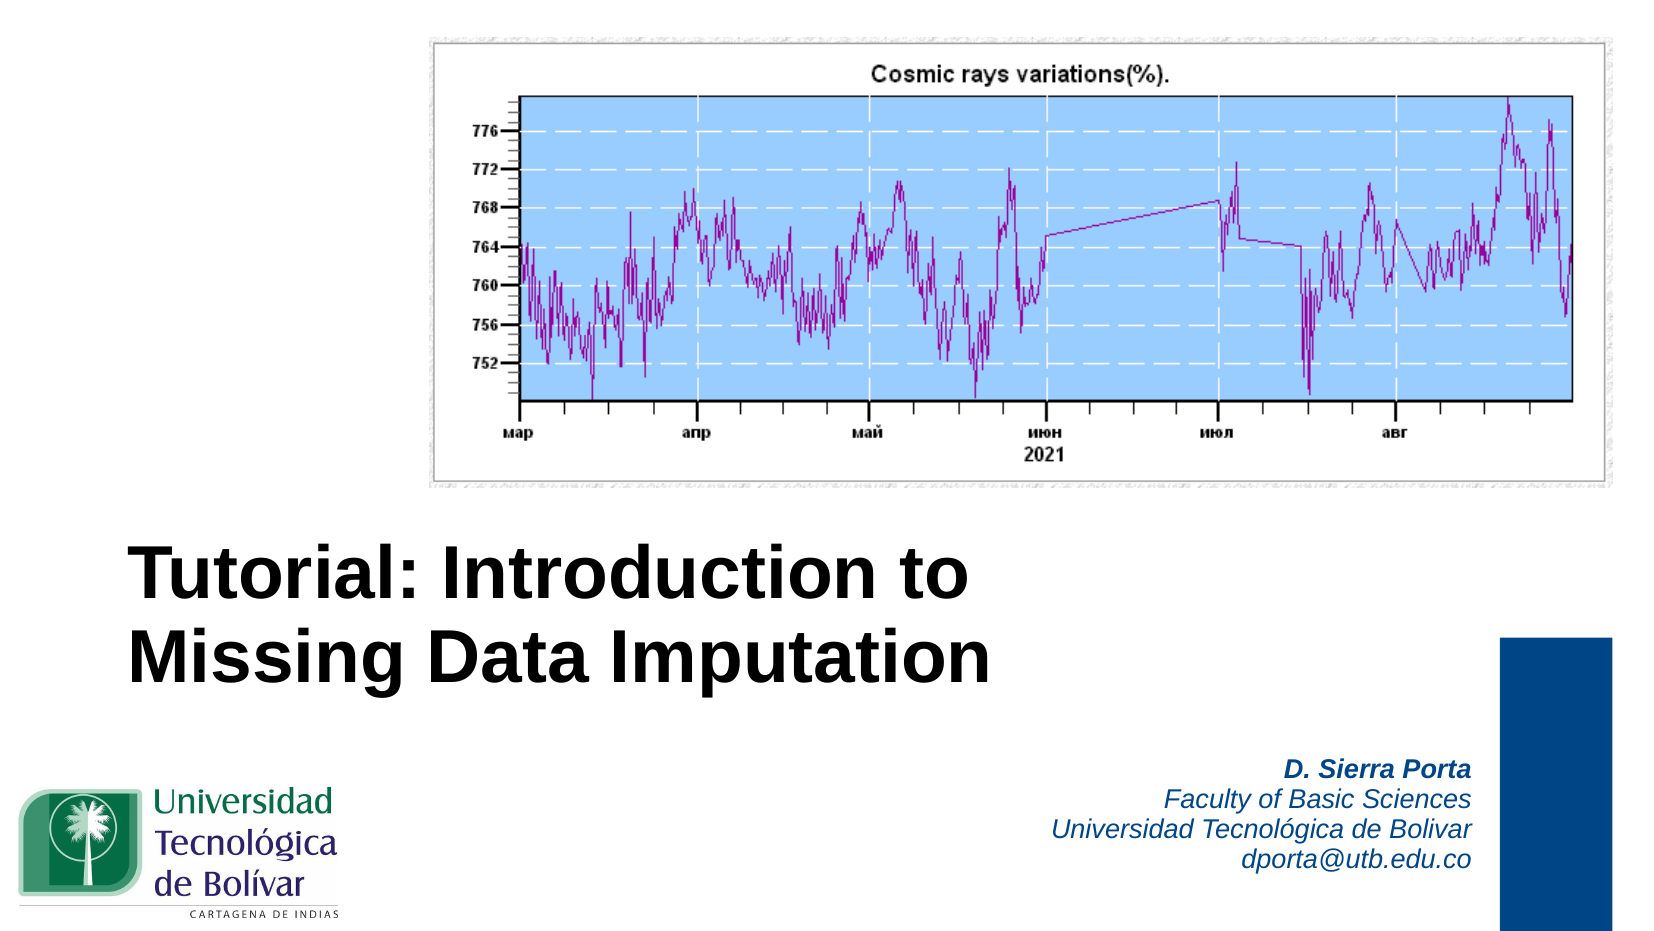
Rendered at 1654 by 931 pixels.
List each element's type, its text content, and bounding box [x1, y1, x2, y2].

text_box Tutorial: Introduction to Missing Data Imputation [112, 523, 1201, 755]
picture [18, 787, 338, 918]
text_box [1499, 637, 1613, 931]
picture [429, 37, 1613, 488]
text_box D. Sierra Porta Faculty of Basic Sciences Universidad Tecnológica de Bolivar dporta@utb.edu.co [900, 746, 1487, 882]
